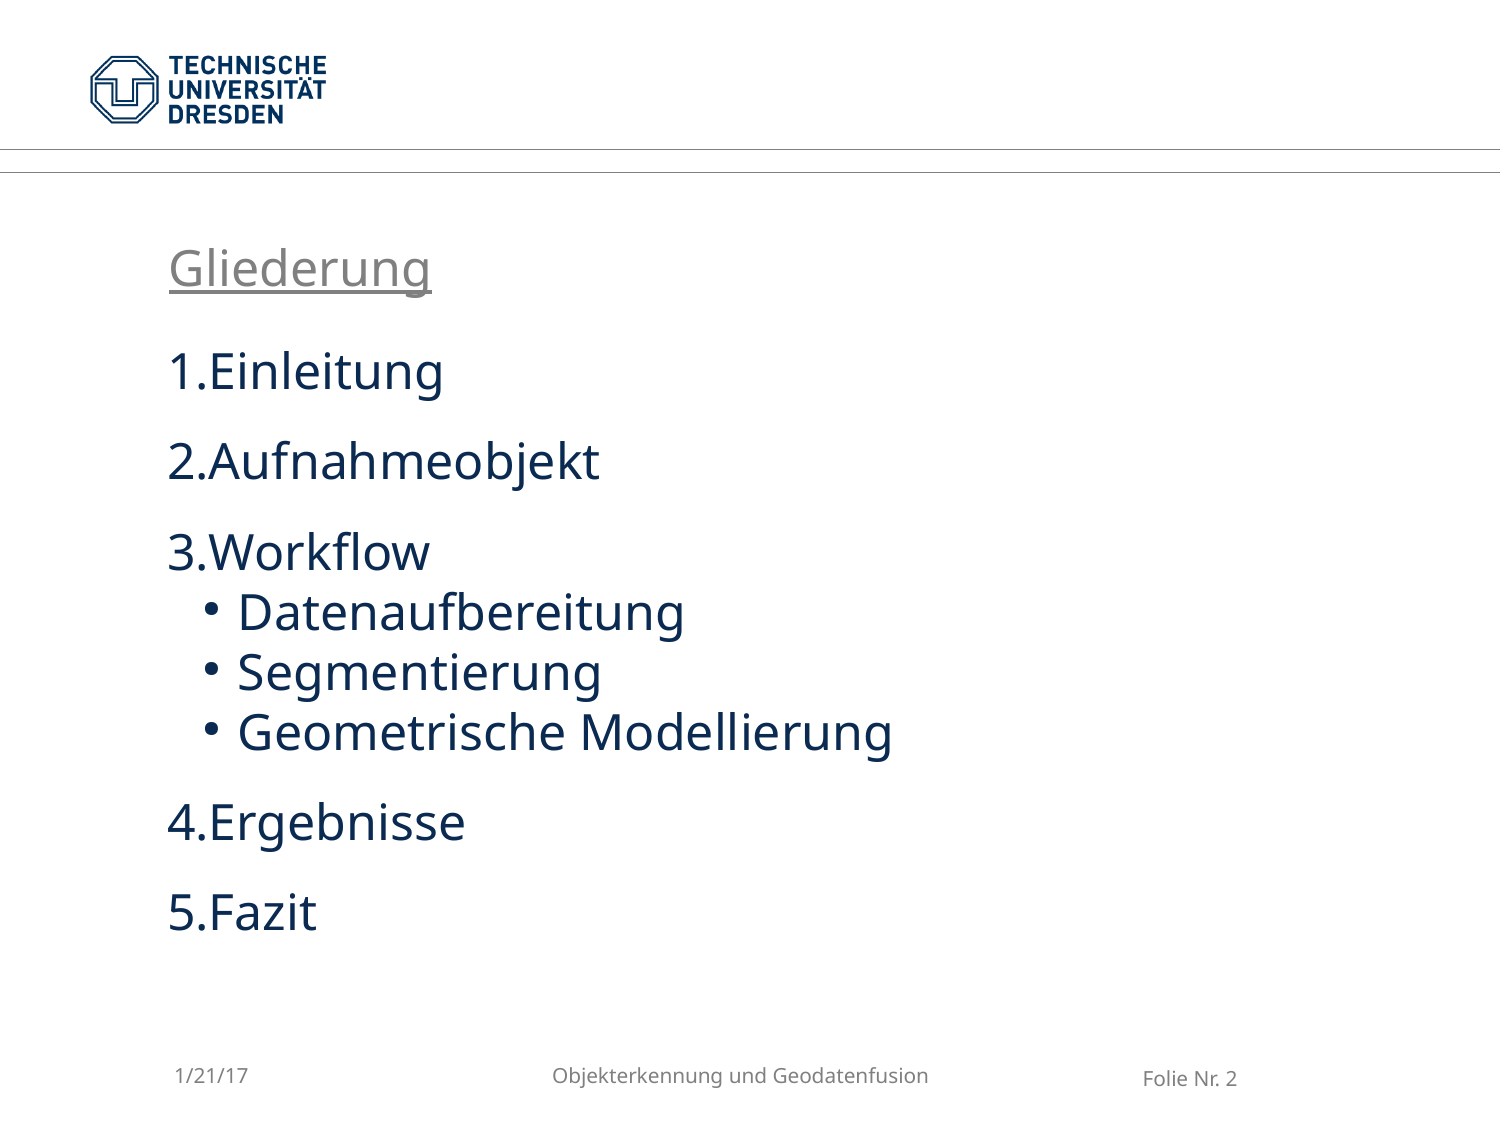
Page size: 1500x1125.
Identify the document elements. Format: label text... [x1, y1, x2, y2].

picture [90, 54, 326, 124]
text_box Einleitung Aufnahmeobjekt Workflow Datenaufbereitung Segmentierung Geometrische Modellierung Ergebnisse Fazit [152, 302, 1376, 999]
text_box 1/21/17 [159, 1045, 509, 1106]
text_box Gliederung [153, 172, 1376, 302]
